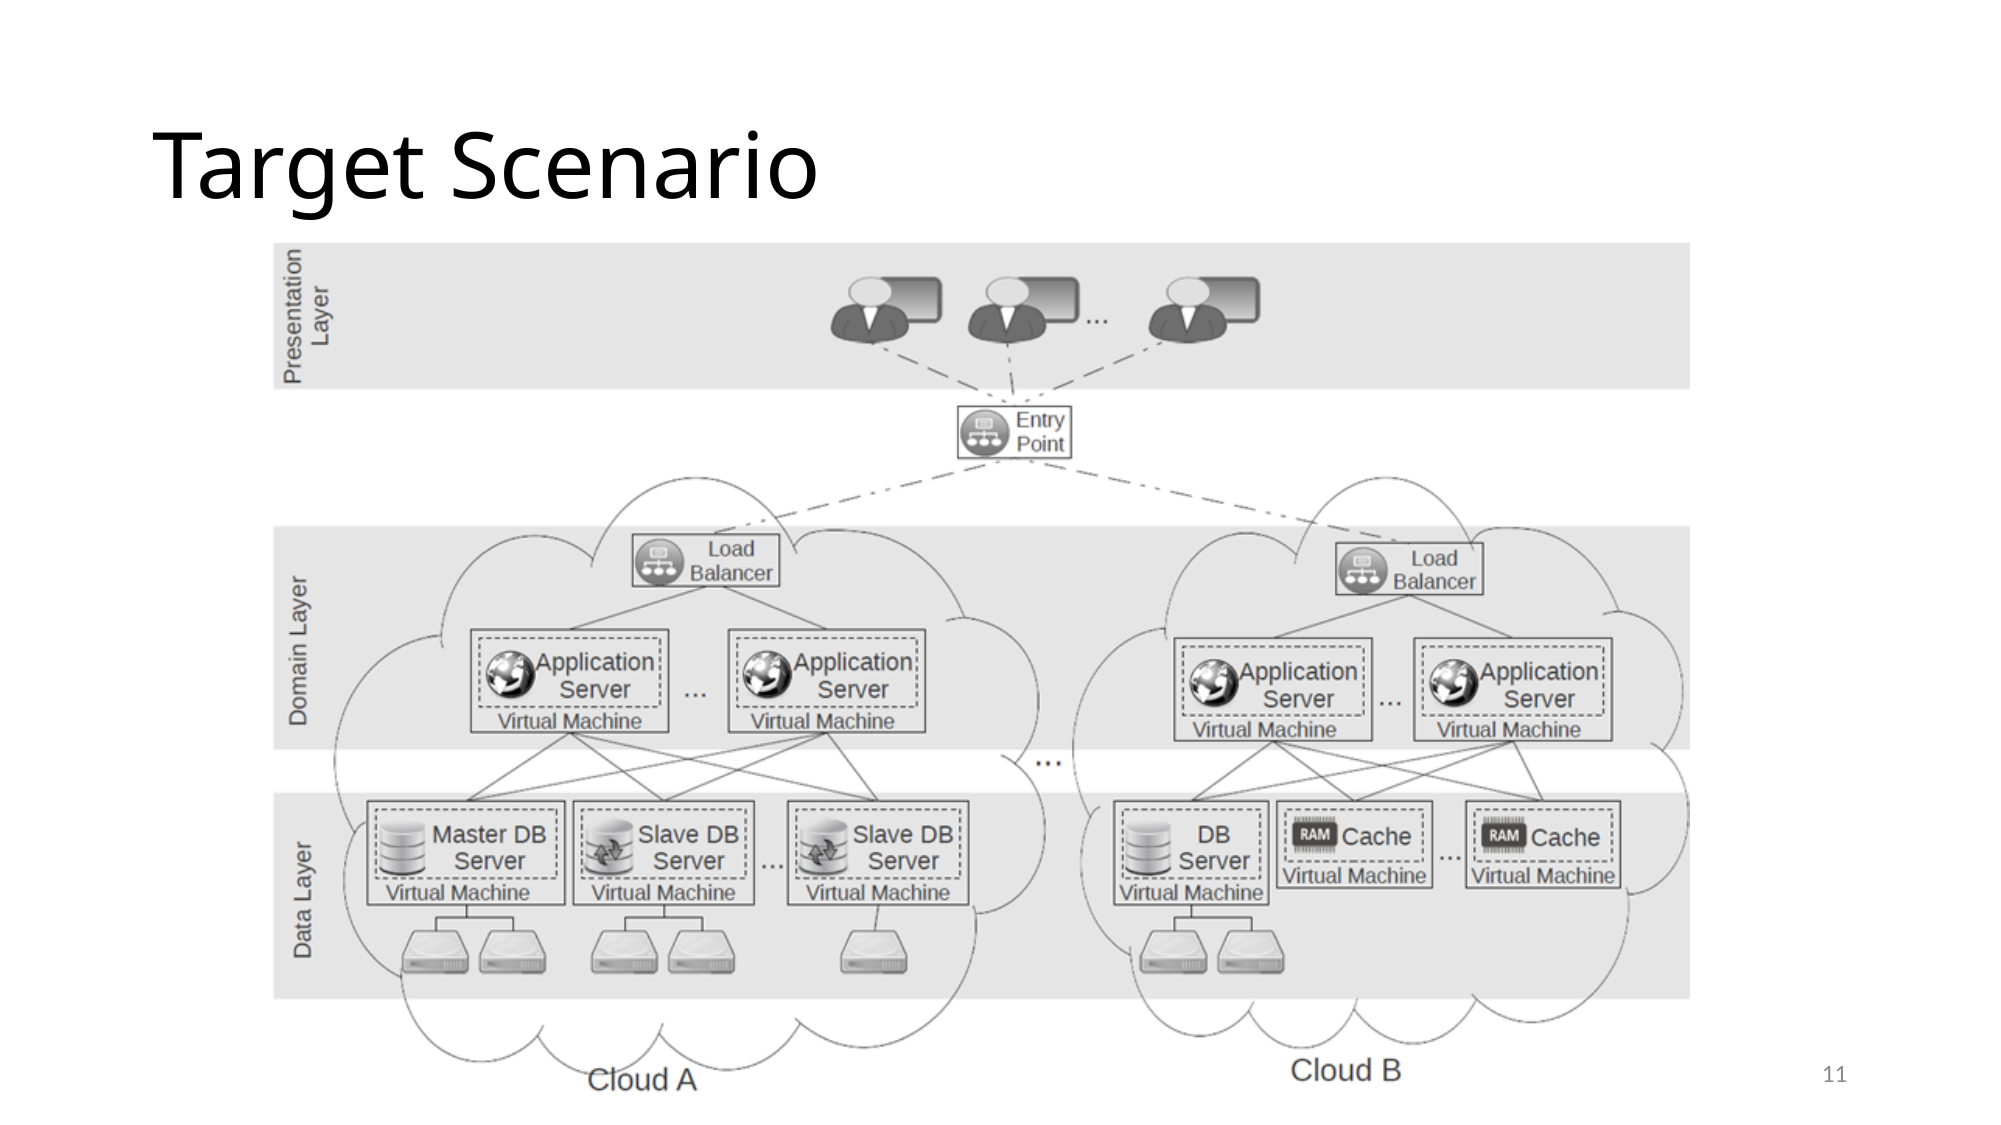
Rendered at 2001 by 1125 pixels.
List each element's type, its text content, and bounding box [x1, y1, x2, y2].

slide_number <number> [1412, 1042, 1863, 1103]
title Target Scenario [137, 59, 1863, 278]
picture [270, 241, 1690, 1095]
